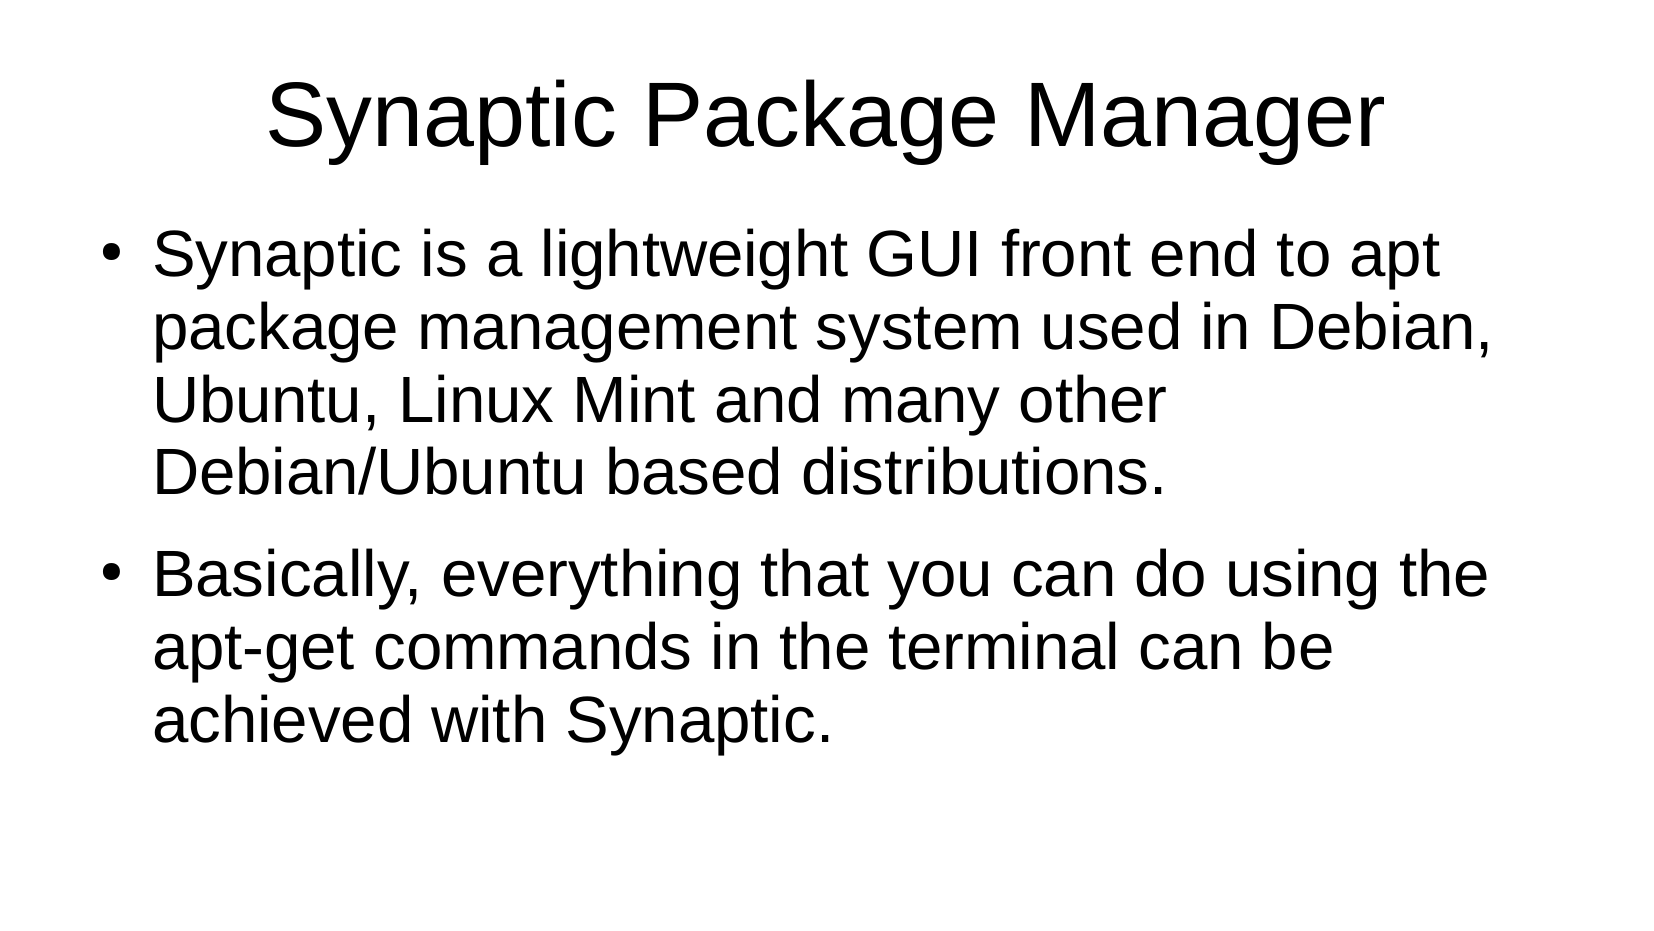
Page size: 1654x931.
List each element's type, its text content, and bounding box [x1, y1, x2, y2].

title Synaptic Package Manager [82, 37, 1571, 193]
list Synaptic is a lightweight GUI front end to apt package management system used in Debian, Ubuntu, Linux Mint and many other Debian/Ubuntu based distributions. Basically, everything that you can do using the apt-get commands in the terminal can be achieved with Synaptic. [82, 217, 1571, 758]
